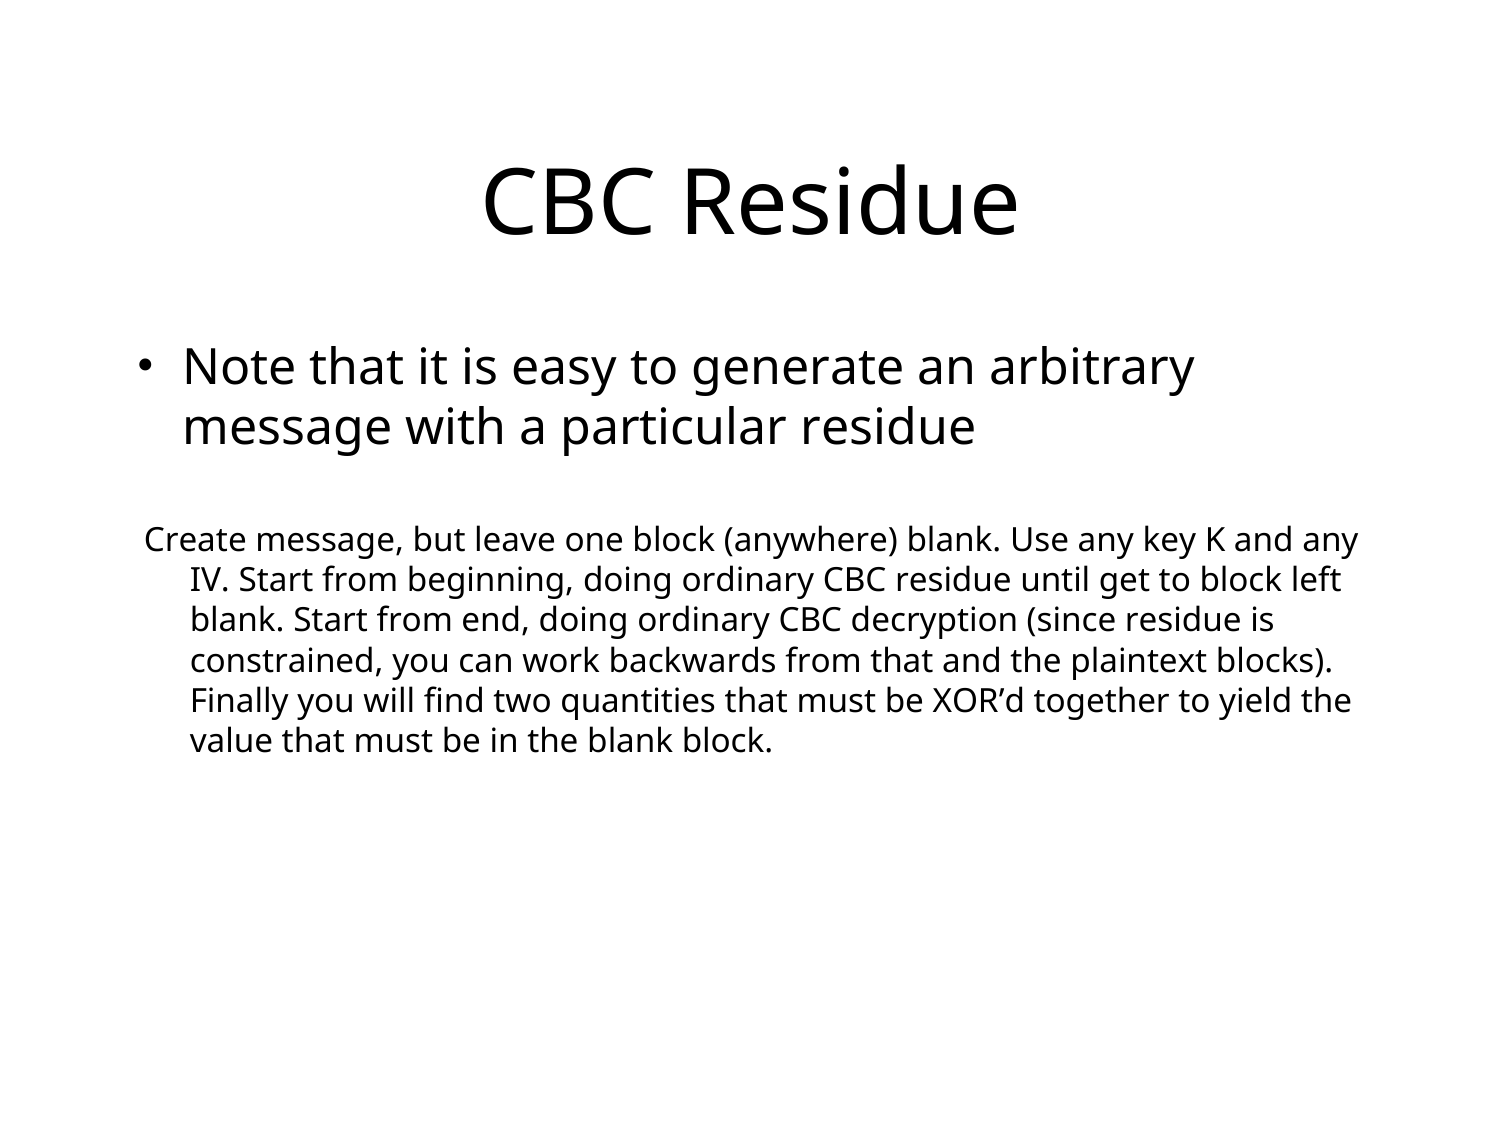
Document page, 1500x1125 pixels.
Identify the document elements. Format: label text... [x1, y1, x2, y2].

list Note that it is easy to generate an arbitrary message with a particular residue Create message, but leave one block (anywhere) blank. Use any key K and any IV. Start from beginning, doing ordinary CBC residue until get to block left blank. Start from end, doing ordinary CBC decryption (since residue is constrained, you can work backwards from that and the plaintext blocks). Finally you will find two quantities that must be XOR’d together to yield the value that must be in the blank block. [121, 326, 1381, 990]
title CBC Residue [121, 104, 1381, 290]
